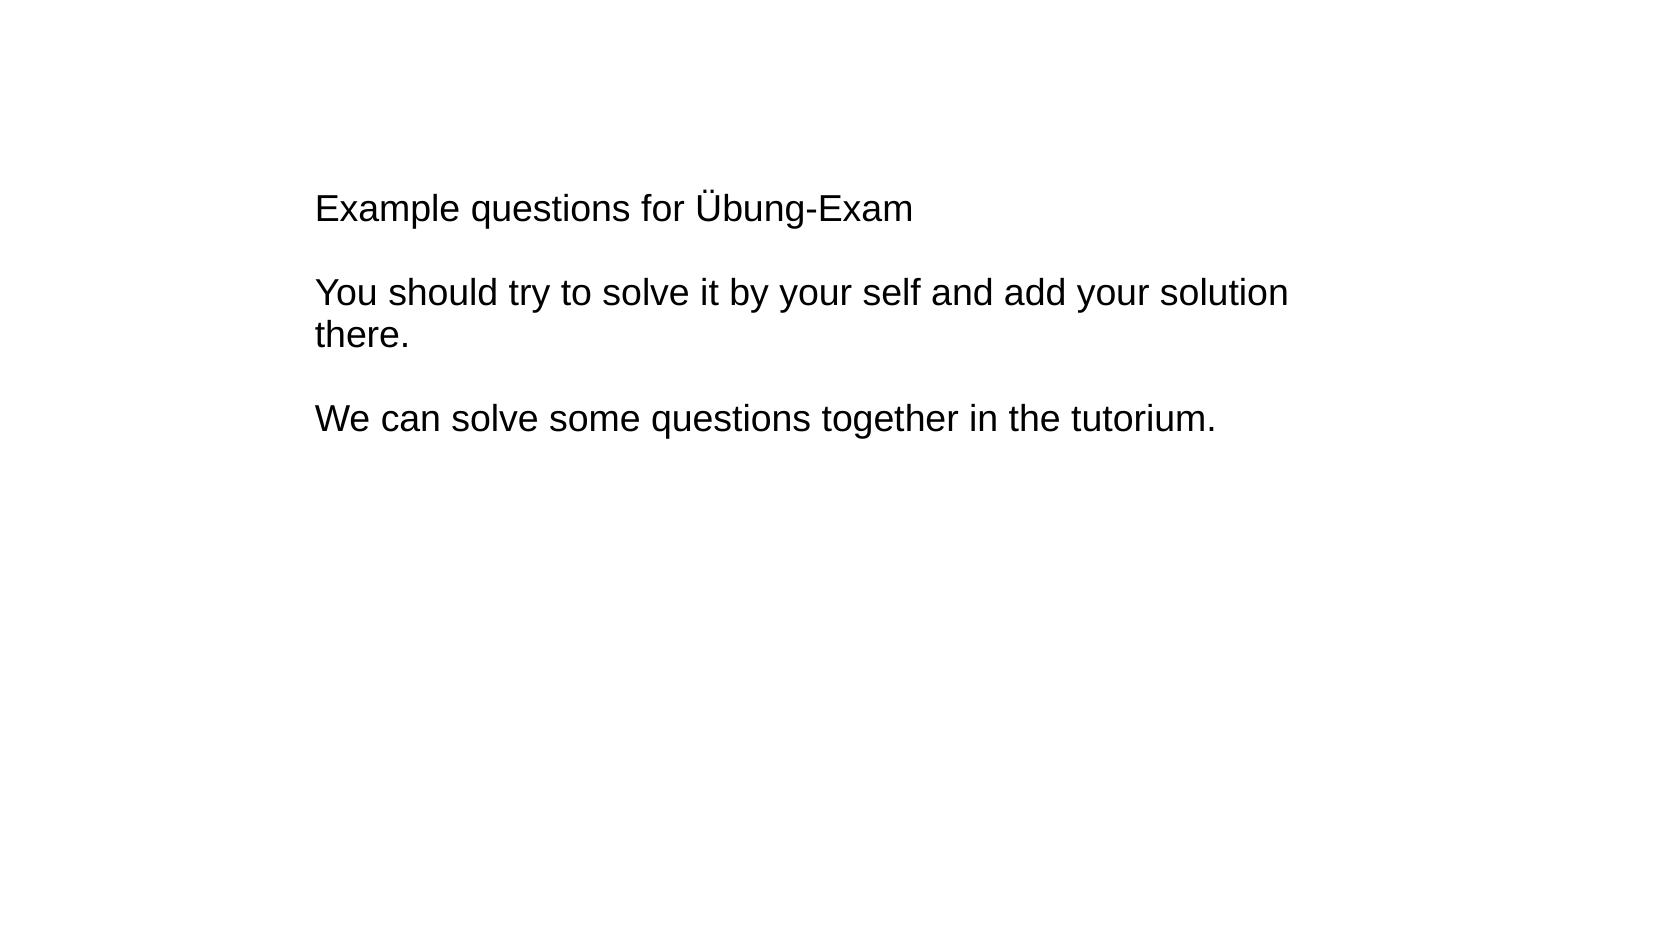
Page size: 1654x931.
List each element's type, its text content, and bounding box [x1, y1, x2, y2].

text_box Example questions for Übung-Exam You should try to solve it by your self and add your solution there. We can solve some questions together in the tutorium. [300, 180, 1336, 447]
